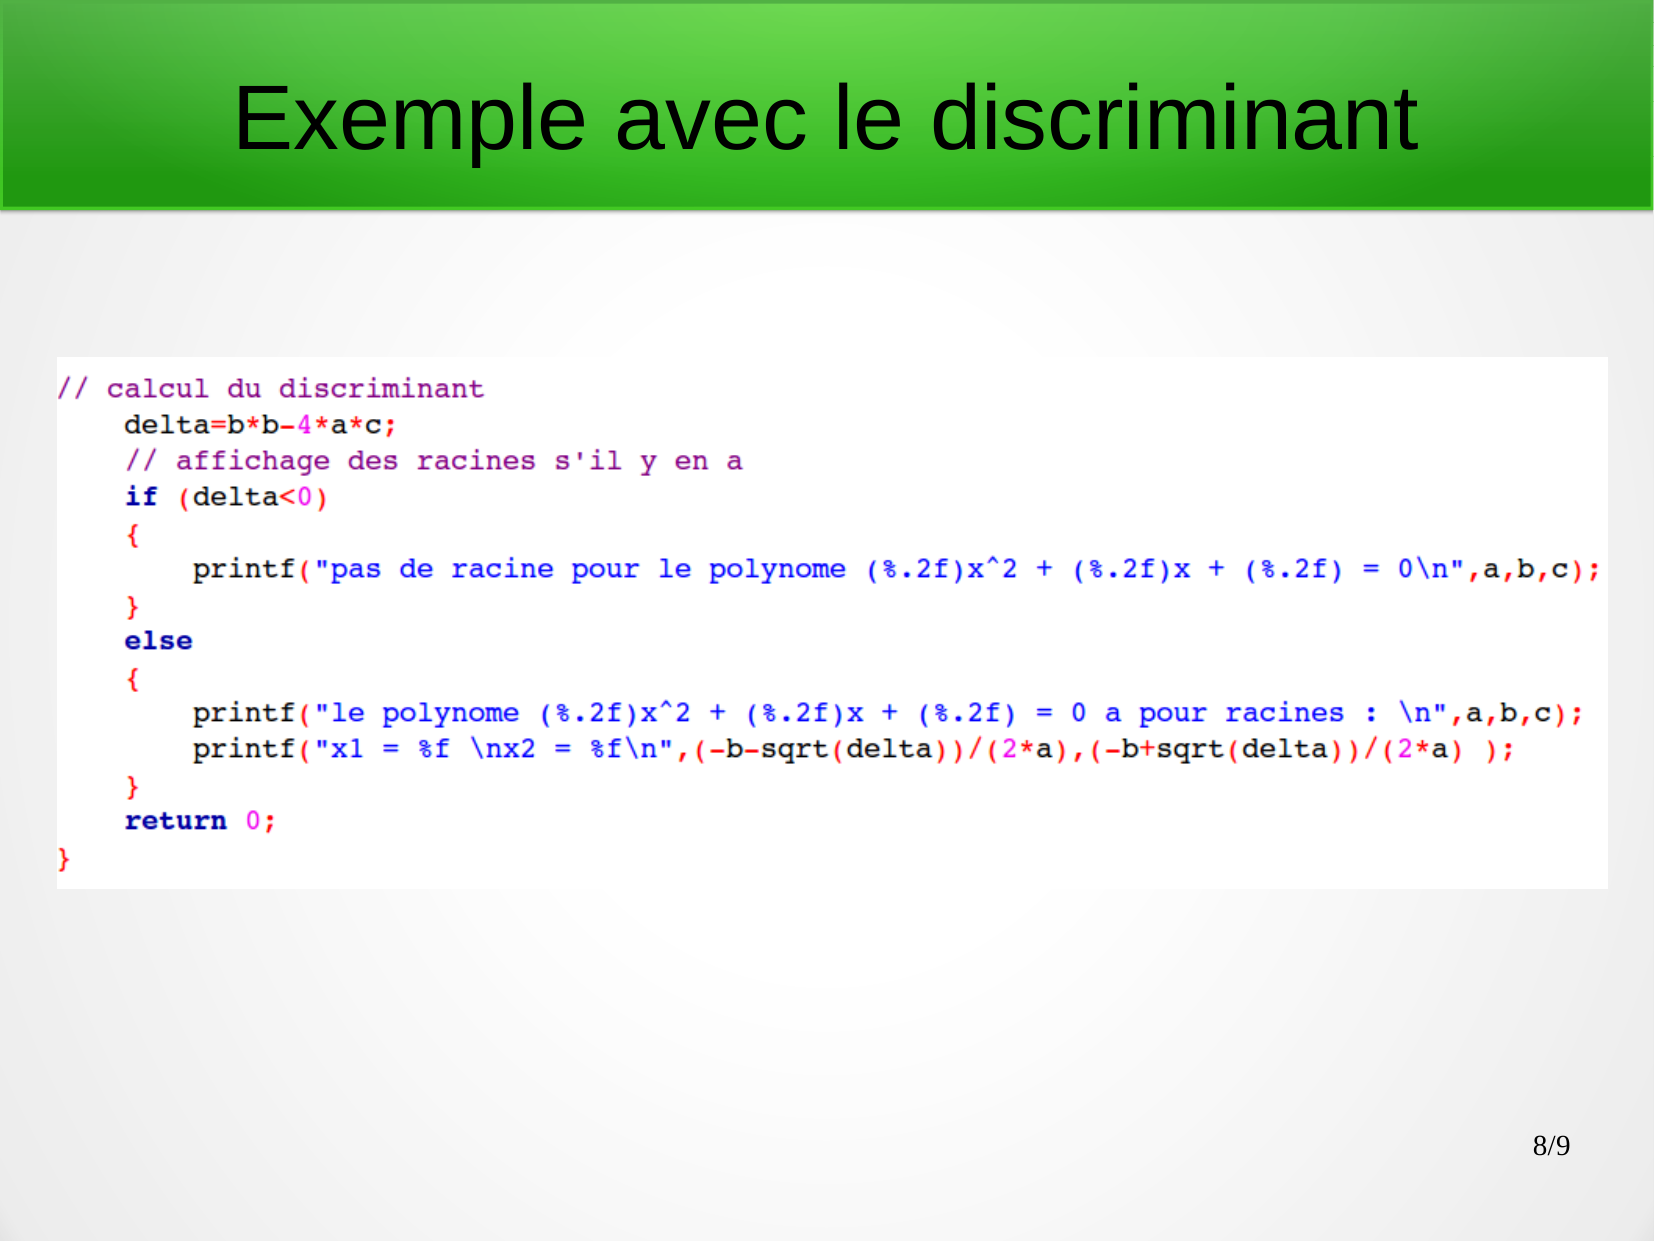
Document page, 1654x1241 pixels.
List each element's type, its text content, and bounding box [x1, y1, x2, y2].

title Exemple avec le discriminant [82, 47, 1571, 189]
picture [57, 357, 1608, 889]
